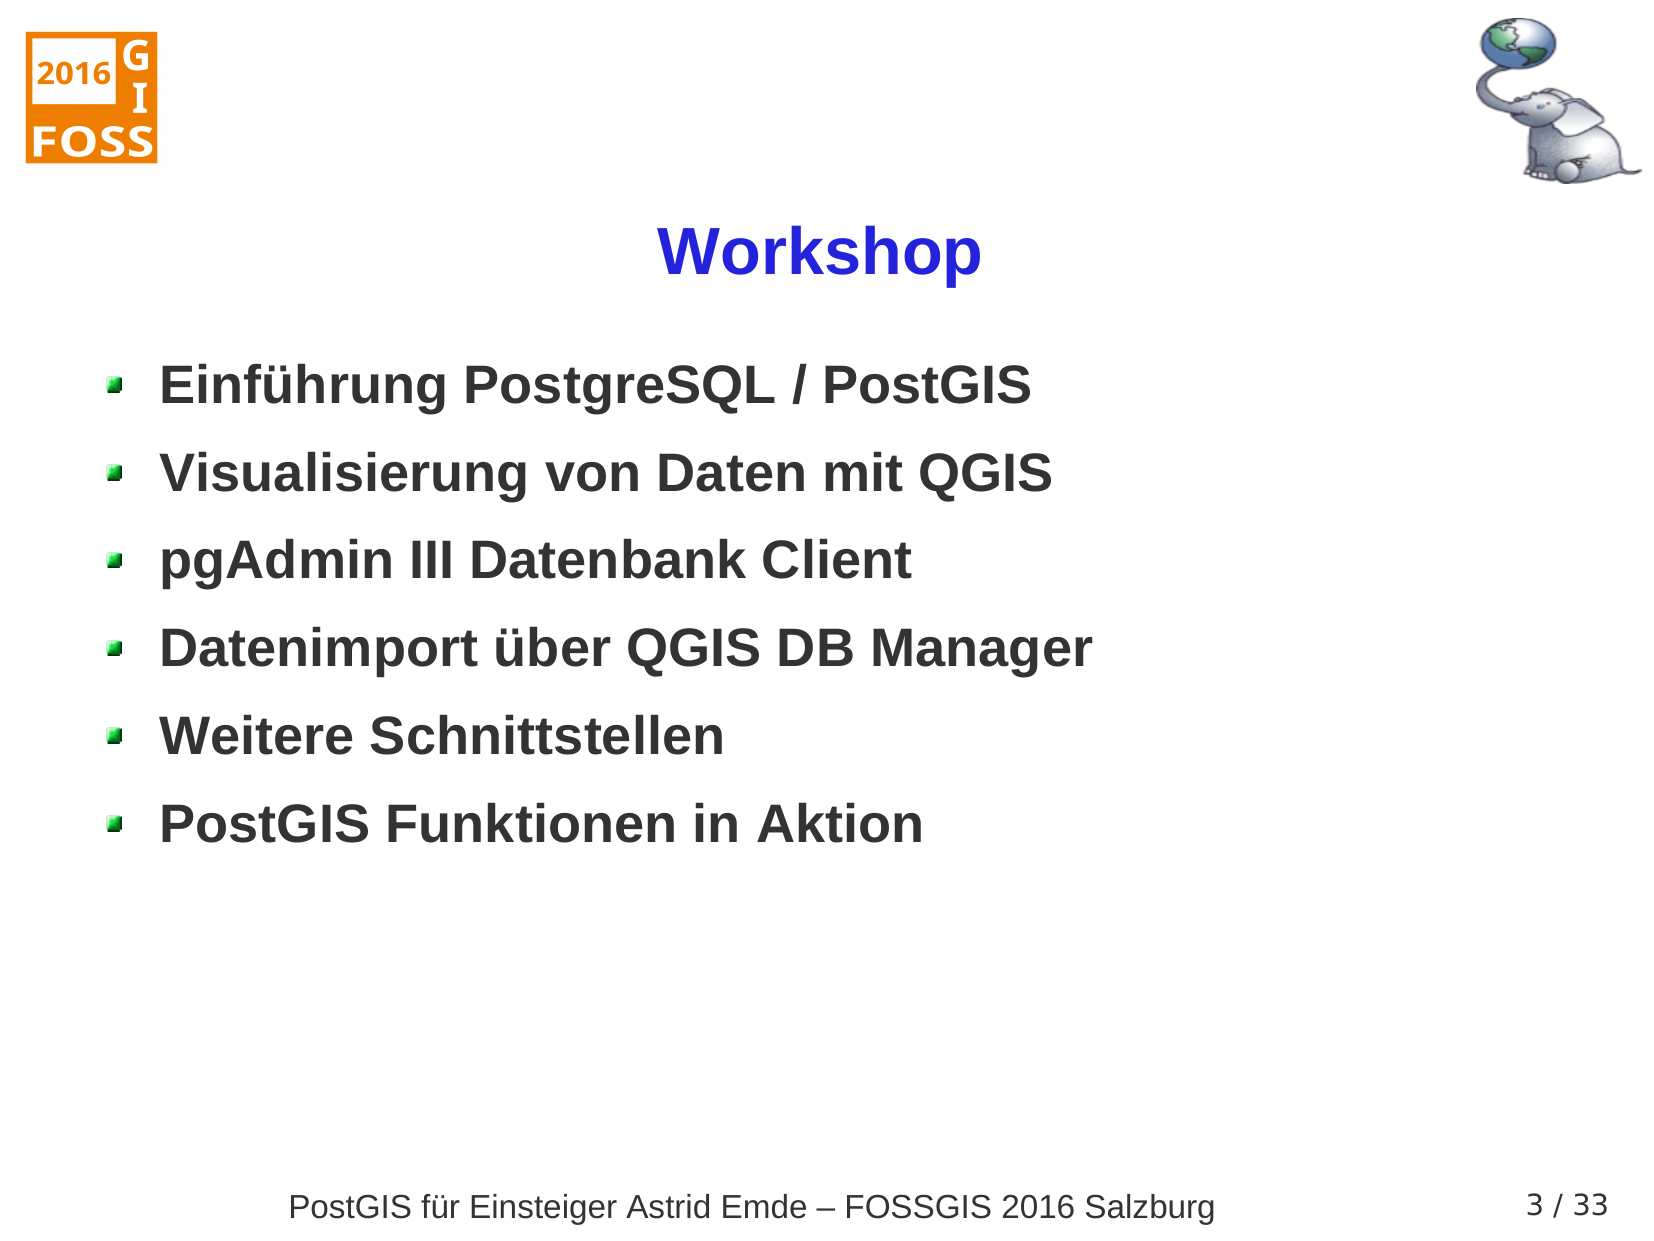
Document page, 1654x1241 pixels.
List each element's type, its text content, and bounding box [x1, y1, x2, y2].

title Workshop [76, 177, 1565, 325]
picture [17, 23, 166, 172]
list Einführung PostgreSQL / PostGIS Visualisierung von Daten mit QGIS pgAdmin III Datenbank Client Datenimport über QGIS DB Manager Weitere Schnittstellen PostGIS Funktionen in Aktion [88, 354, 1577, 1173]
picture [1476, 18, 1642, 184]
